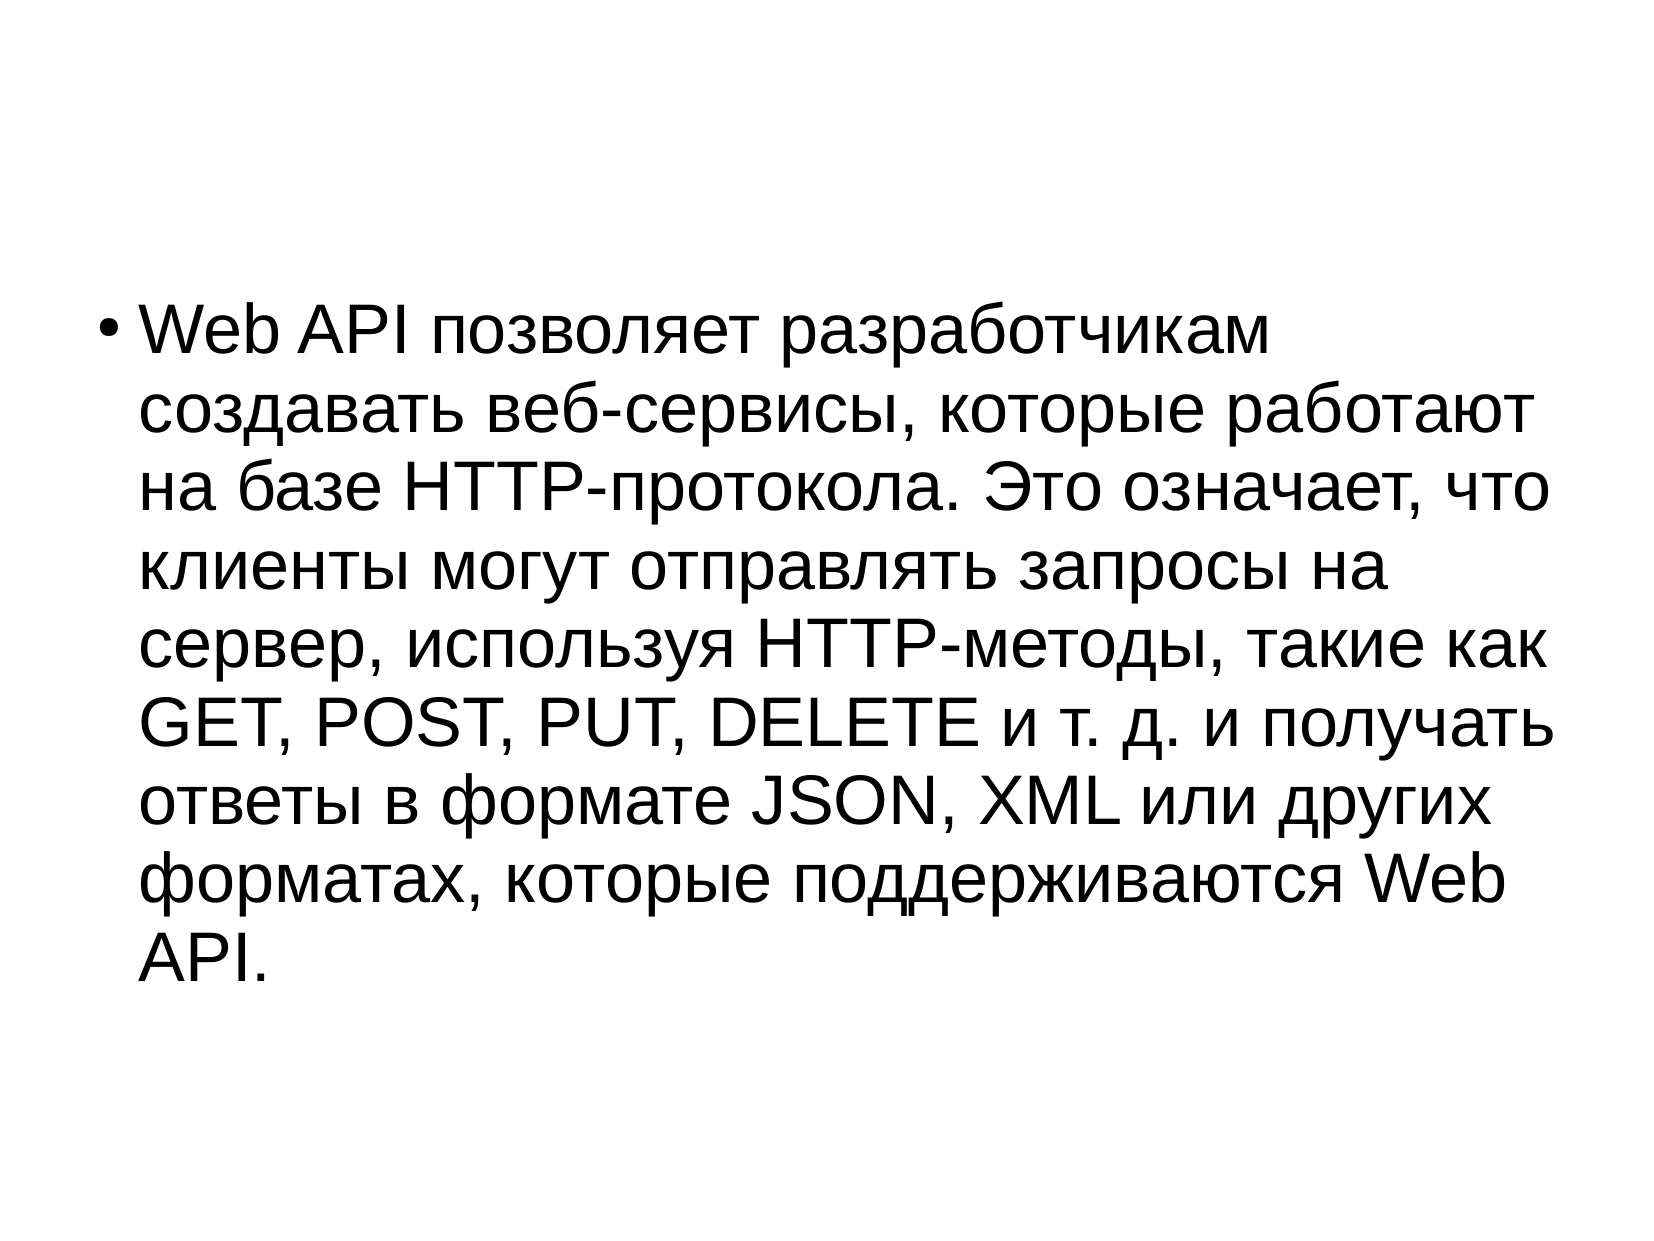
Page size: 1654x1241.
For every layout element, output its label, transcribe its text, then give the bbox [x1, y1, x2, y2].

list Web API позволяет разработчикам создавать веб-сервисы, которые работают на базе HTTP-протокола. Это означает, что клиенты могут отправлять запросы на сервер, используя HTTP-методы, такие как GET, POST, PUT, DELETE и т. д. и получать ответы в формате JSON, XML или других форматах, которые поддерживаются Web API. [82, 290, 1571, 1010]
